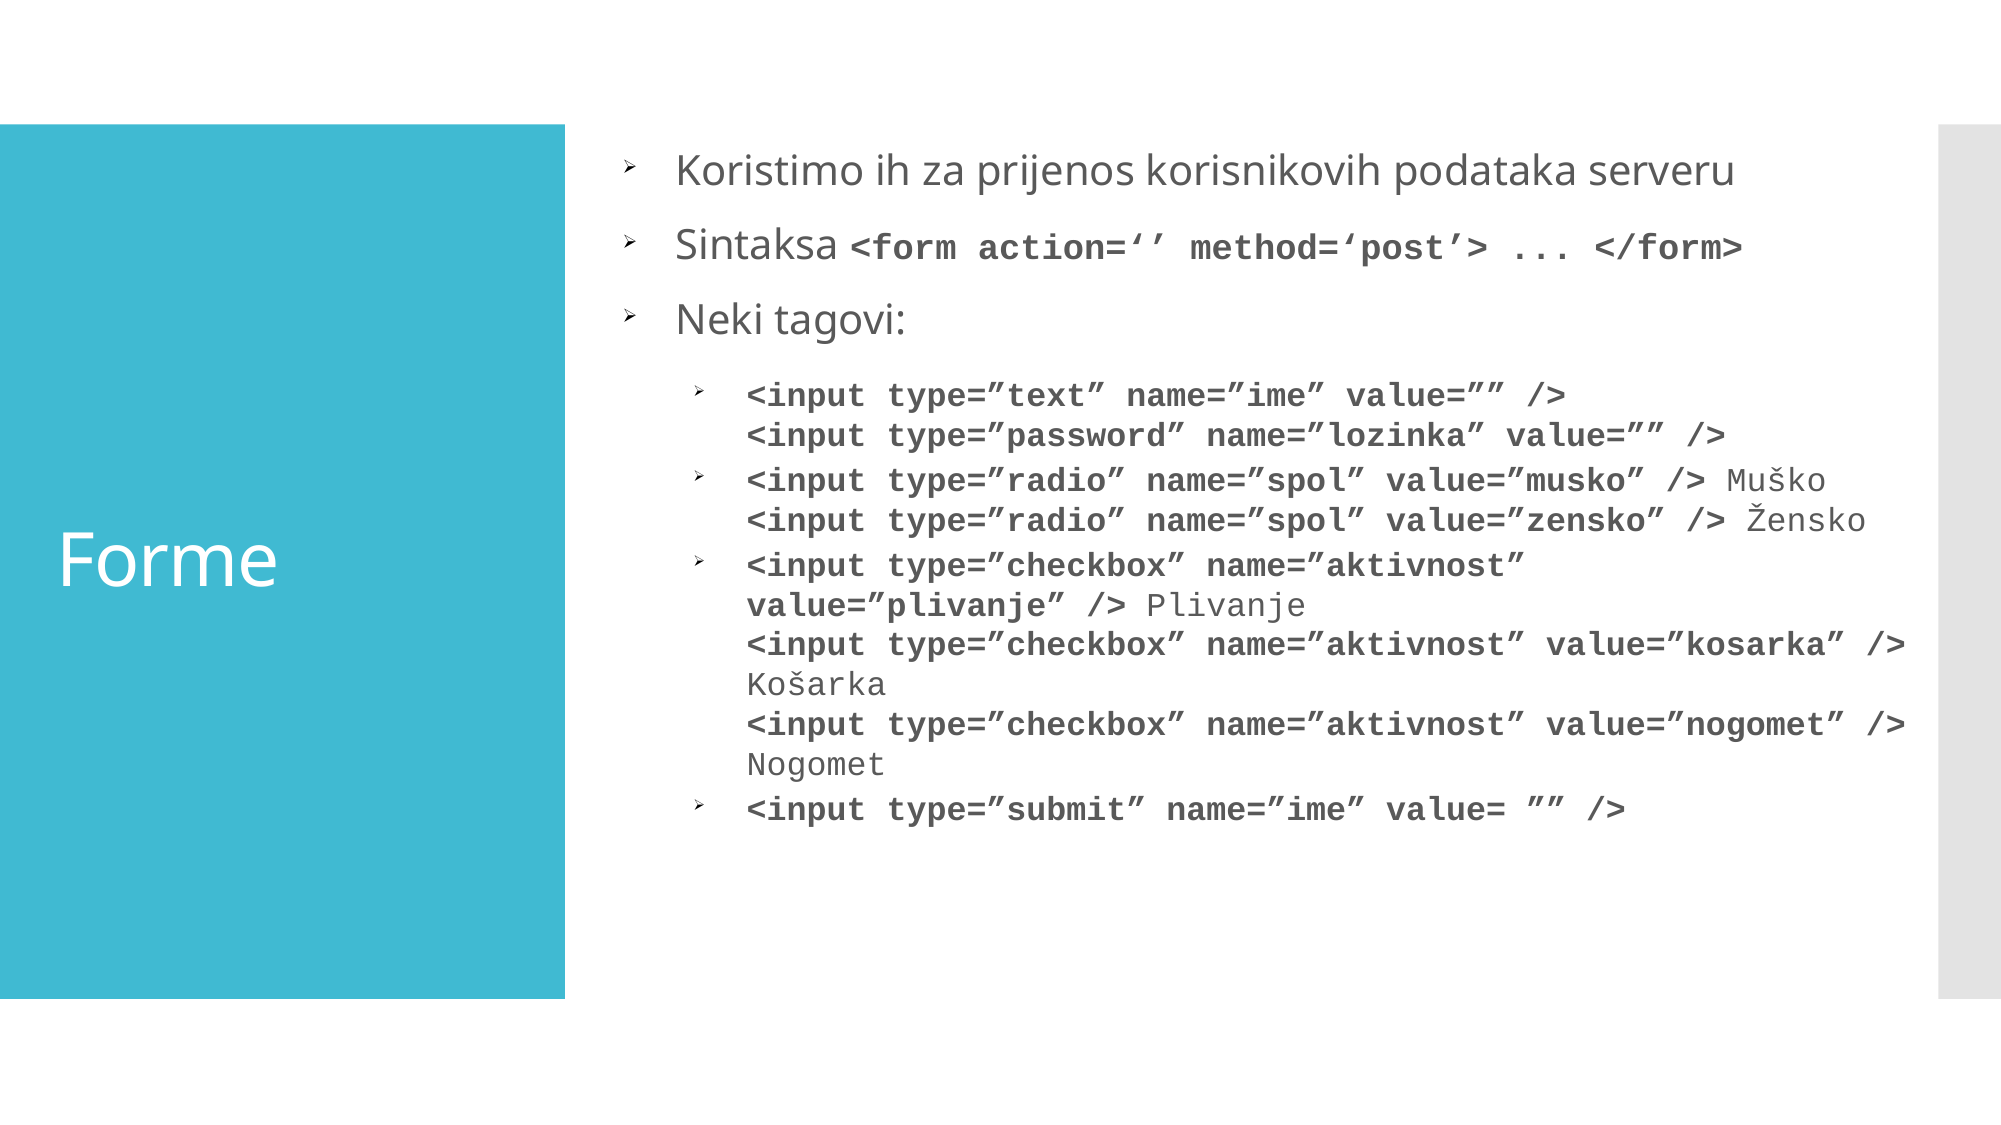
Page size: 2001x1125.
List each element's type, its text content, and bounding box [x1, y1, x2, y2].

title Forme [41, 184, 525, 940]
list Koristimo ih za prijenos korisnikovih podataka serveru Sintaksa <form action=‘’ method=‘post’> ... </form> Neki tagovi: <input type=”text” name=”ime” value=”” /> <input type=”password” name=”lozinka” value=”” /> <input type=”radio” name=”spol” value=”musko” /> Muško <input type=”radio” name=”spol” value=”zensko” /> Žensko <input type=”checkbox” name=”aktivnost” value=”plivanje” /> Plivanje <input type=”checkbox” name=”aktivnost” value=”kosarka” /> Košarka <input type=”checkbox” name=”aktivnost” value=”nogomet” /> Nogomet <input type=”submit” name=”ime” value= ”” /> [589, 141, 1926, 982]
